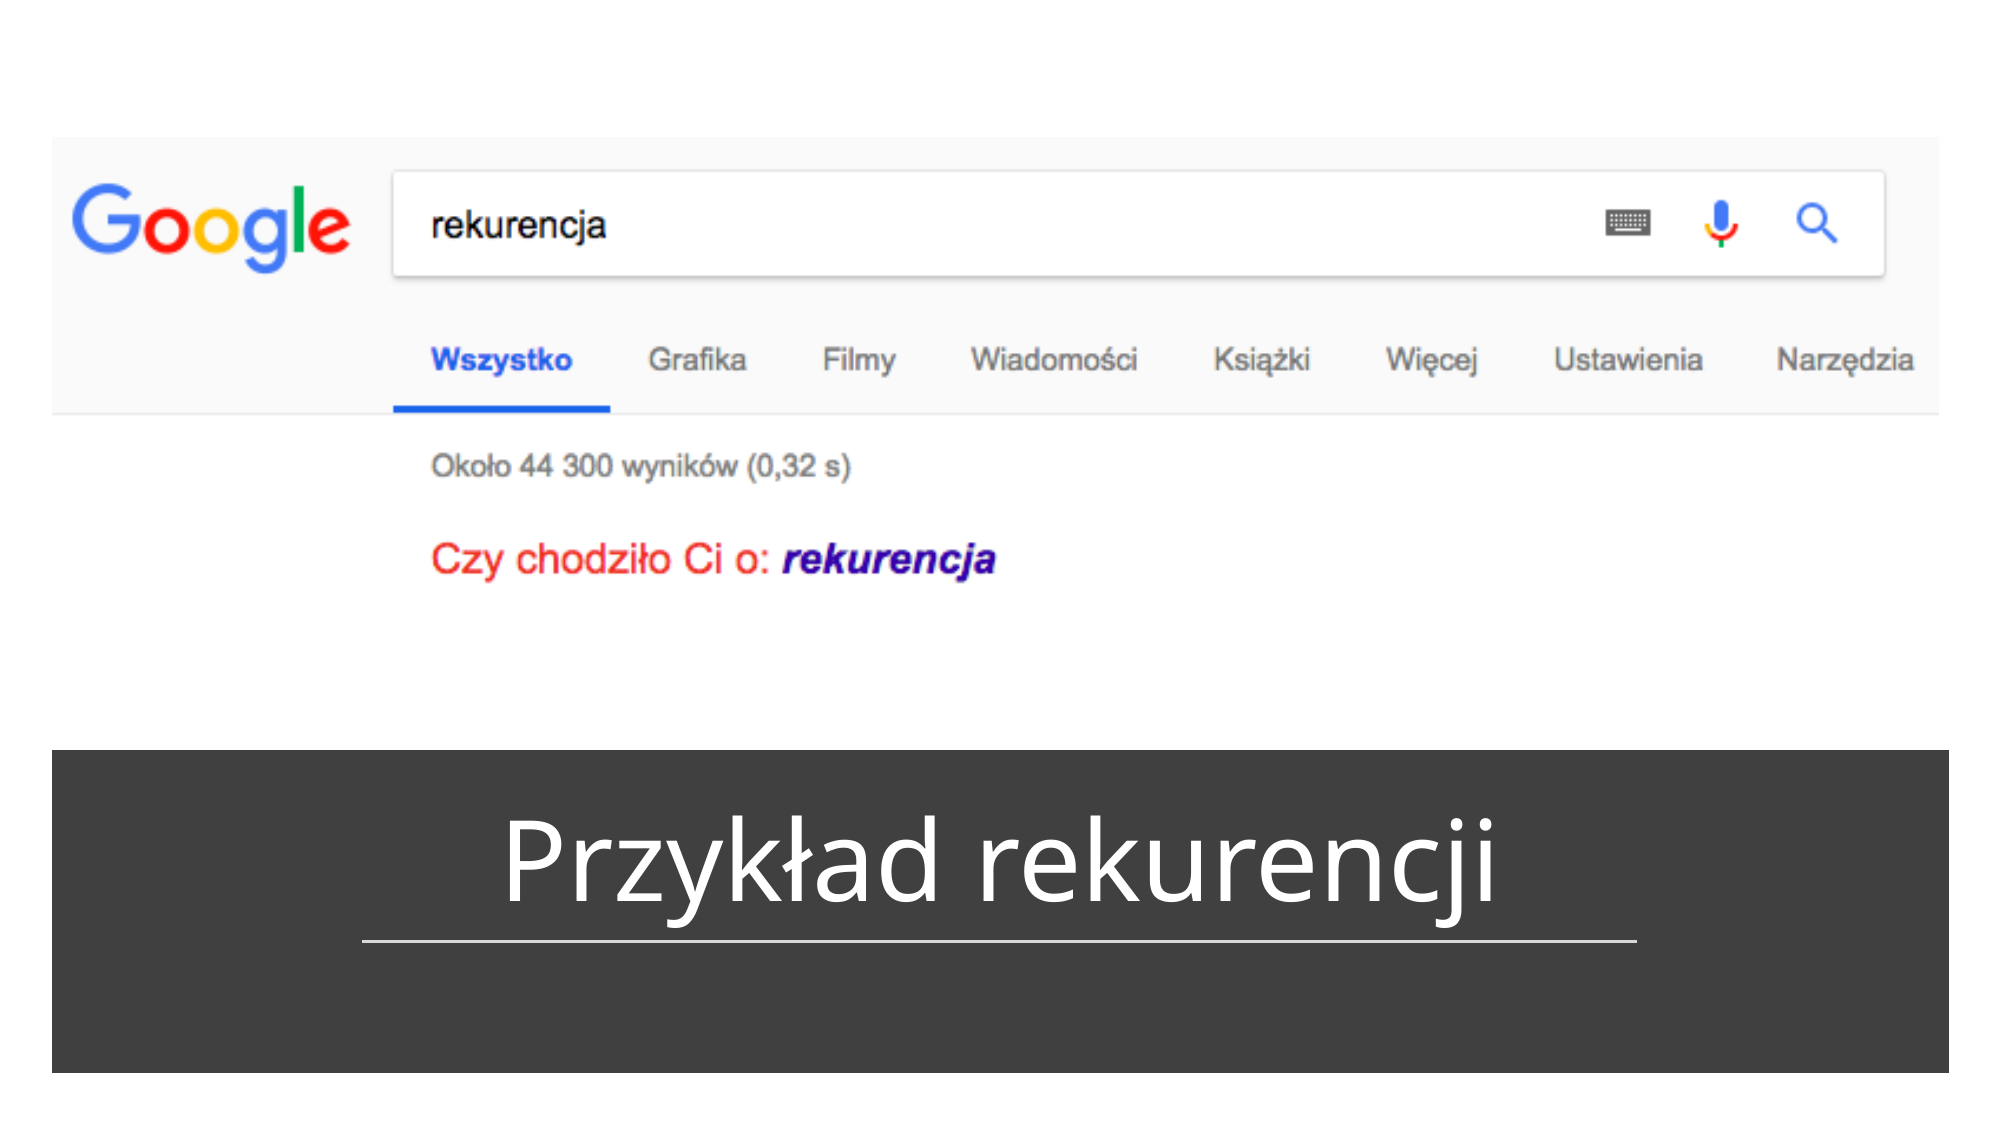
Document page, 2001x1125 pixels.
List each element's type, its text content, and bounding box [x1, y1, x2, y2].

title Przykład rekurencji [86, 780, 1914, 933]
text_box [62, 760, 1938, 1063]
picture [52, 137, 1939, 619]
